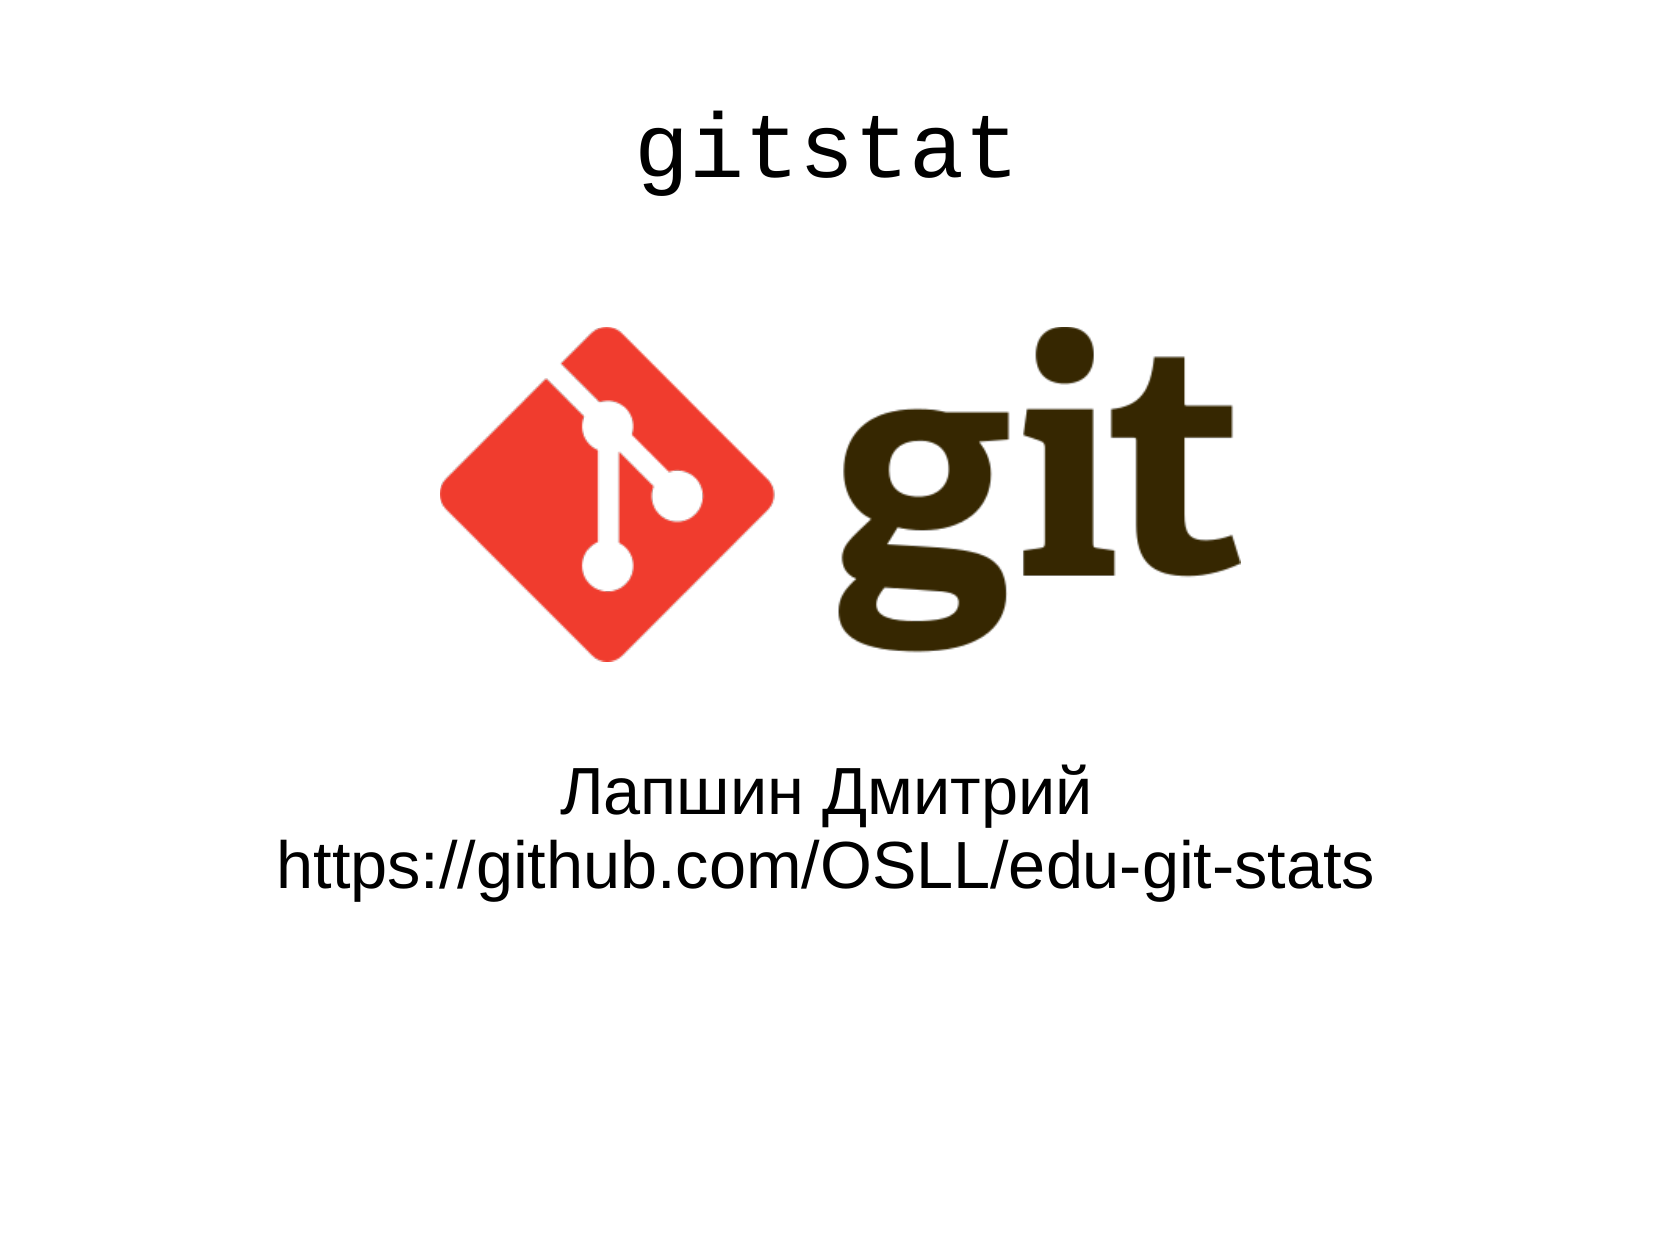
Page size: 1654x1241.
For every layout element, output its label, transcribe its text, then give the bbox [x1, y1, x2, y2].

subtitle Лапшин Дмитрий https://github.com/OSLL/edu-git-stats [82, 49, 1571, 1010]
picture [440, 327, 1241, 662]
